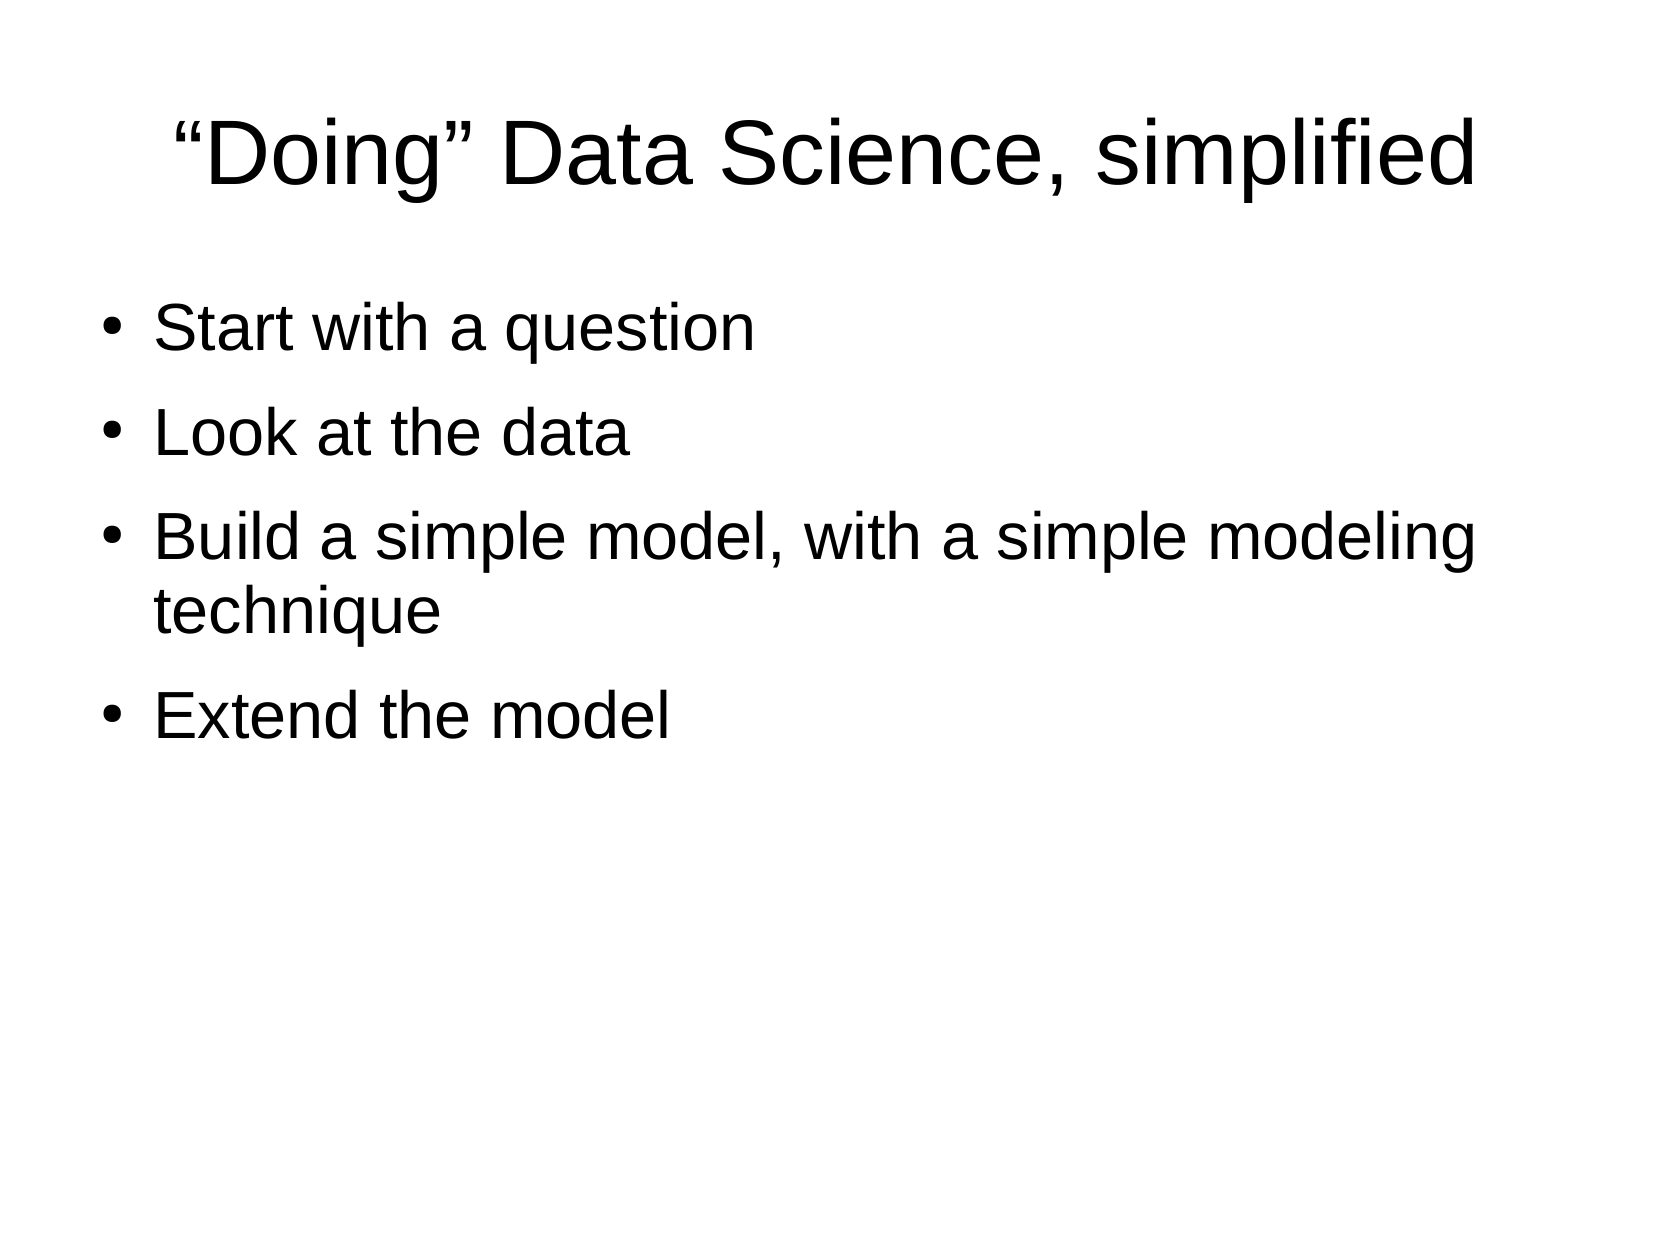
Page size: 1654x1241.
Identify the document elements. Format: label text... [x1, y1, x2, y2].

title “Doing” Data Science, simplified [82, 49, 1571, 257]
list Start with a question Look at the data Build a simple model, with a simple modeling technique Extend the model [82, 290, 1571, 1010]
